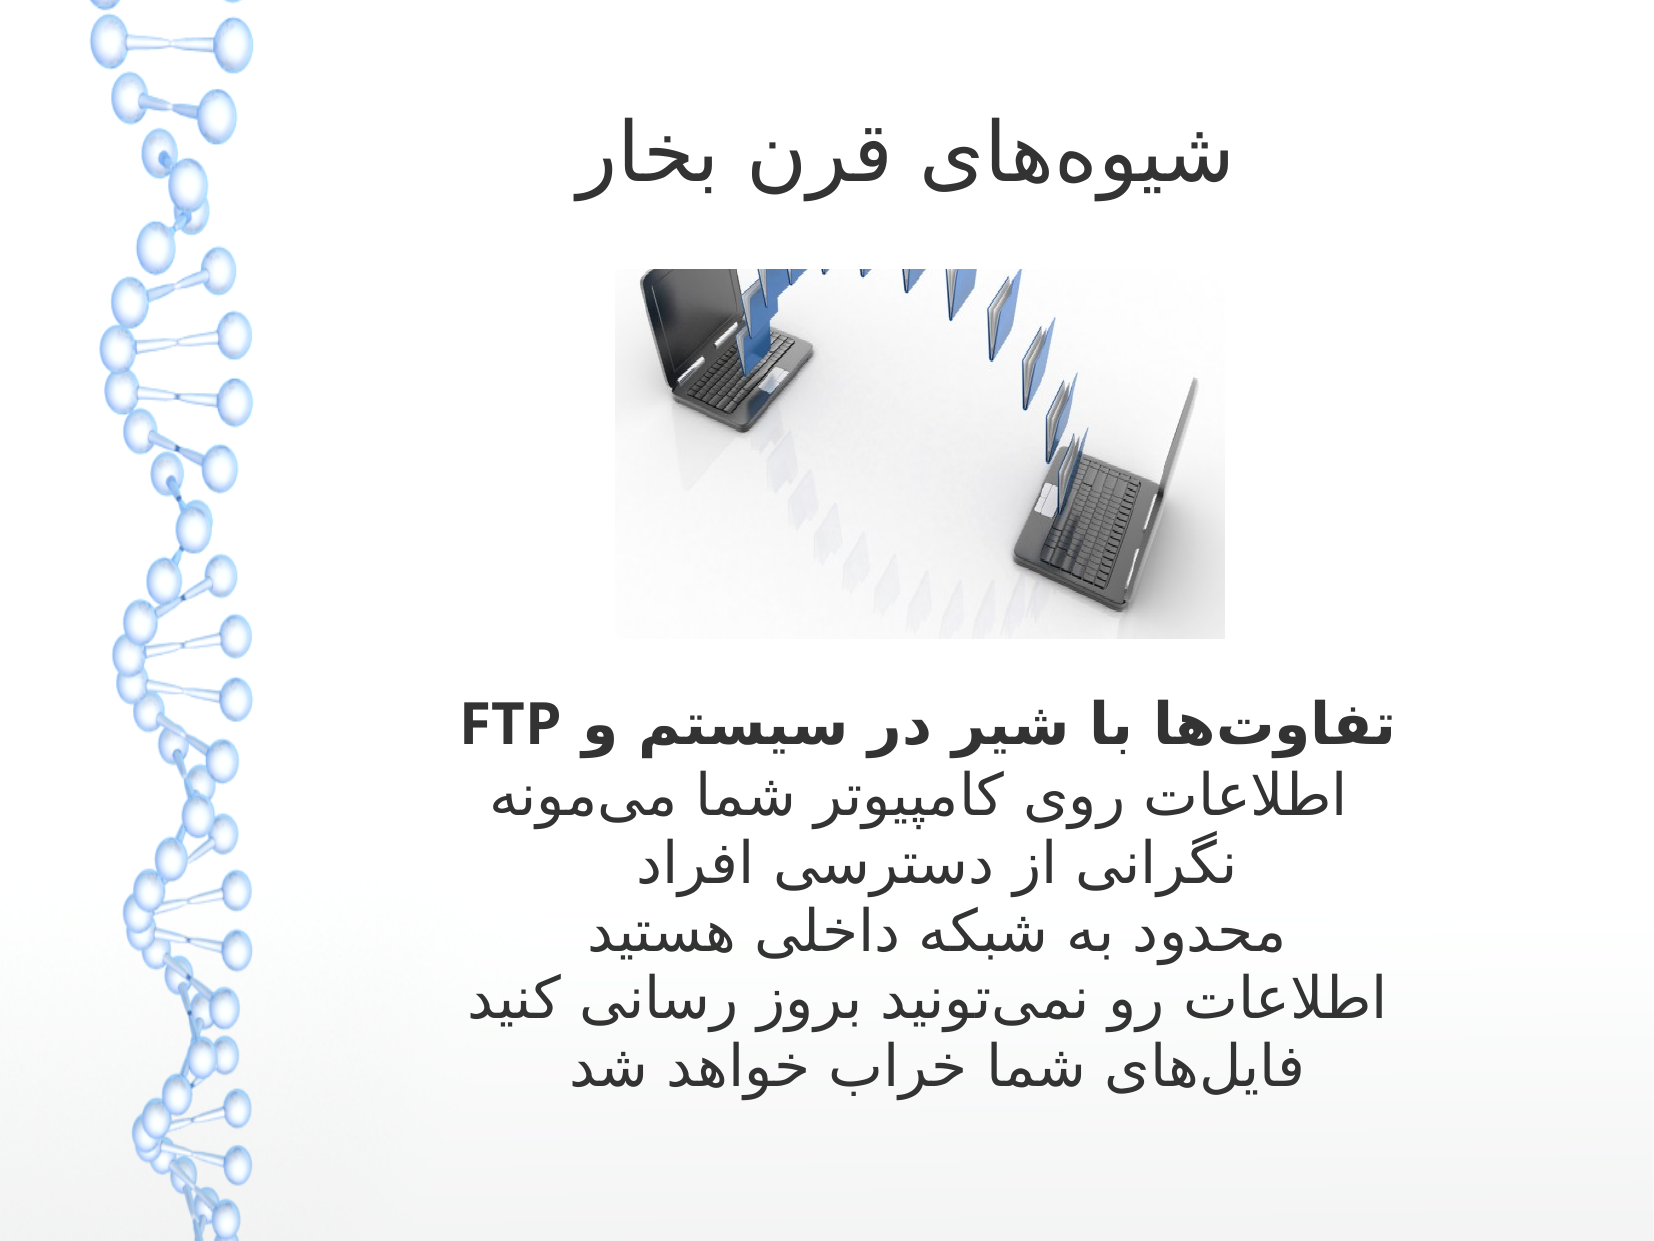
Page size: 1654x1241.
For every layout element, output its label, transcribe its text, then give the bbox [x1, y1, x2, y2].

subtitle تفاوت‌ها با شیر در سیستم و FTP اطلاعات روی کامپیوتر شما می‌مونه نگرانی از دسترسی افراد محدود به شبکه داخلی هستید اطلاعات رو نمی‌تونید بروز رسانی کنید فایل‌های شما خراب خواهد شد [293, 636, 1563, 1241]
picture [0, 0, 1654, 1241]
title شیوه‌های قرن بخار [269, 49, 1571, 257]
